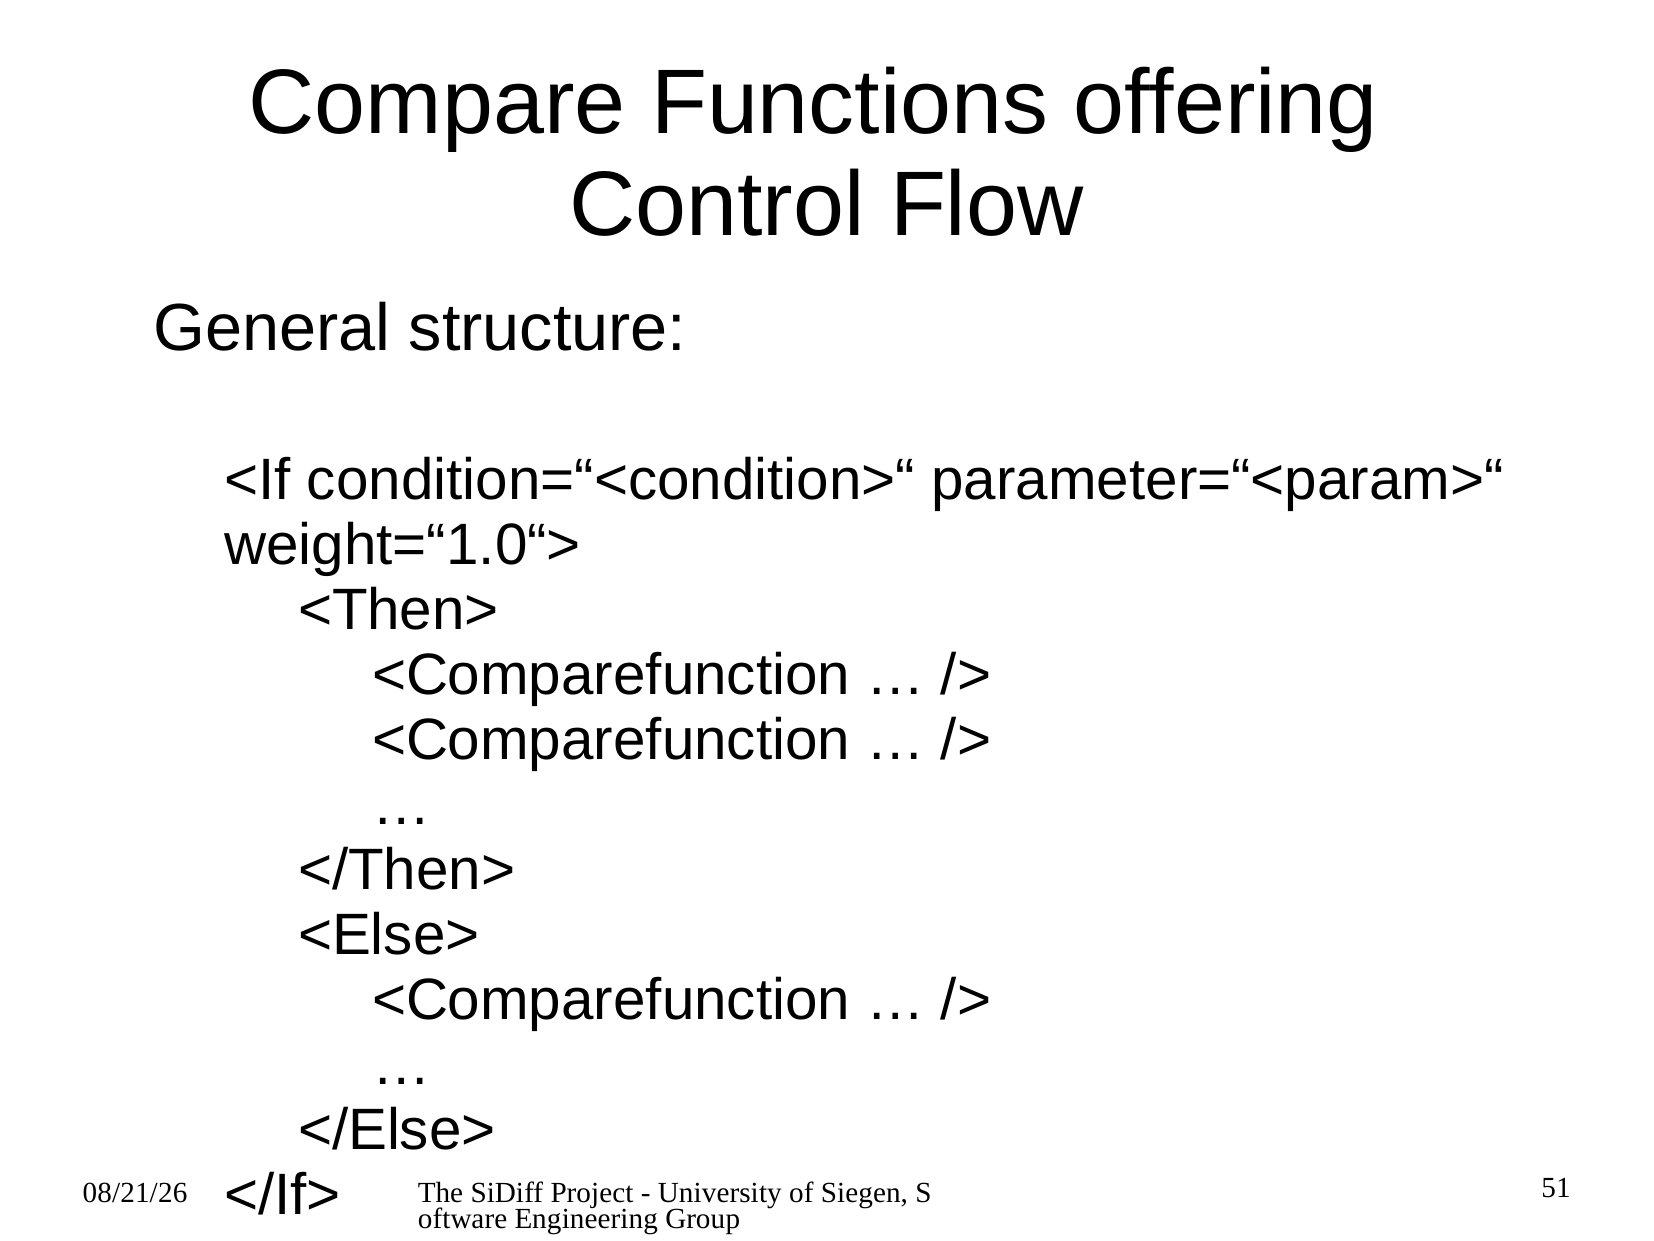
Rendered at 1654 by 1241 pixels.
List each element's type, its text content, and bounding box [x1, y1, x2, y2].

title Compare Functions offering Control Flow [82, 49, 1571, 257]
list General structure: <If condition=“<condition>“ parameter=“<param>“ weight=“1.0“> <Then> <Comparefunction … /> <Comparefunction … /> … </Then> <Else> <Comparefunction … /> … </Else> </If> [82, 290, 1571, 1241]
